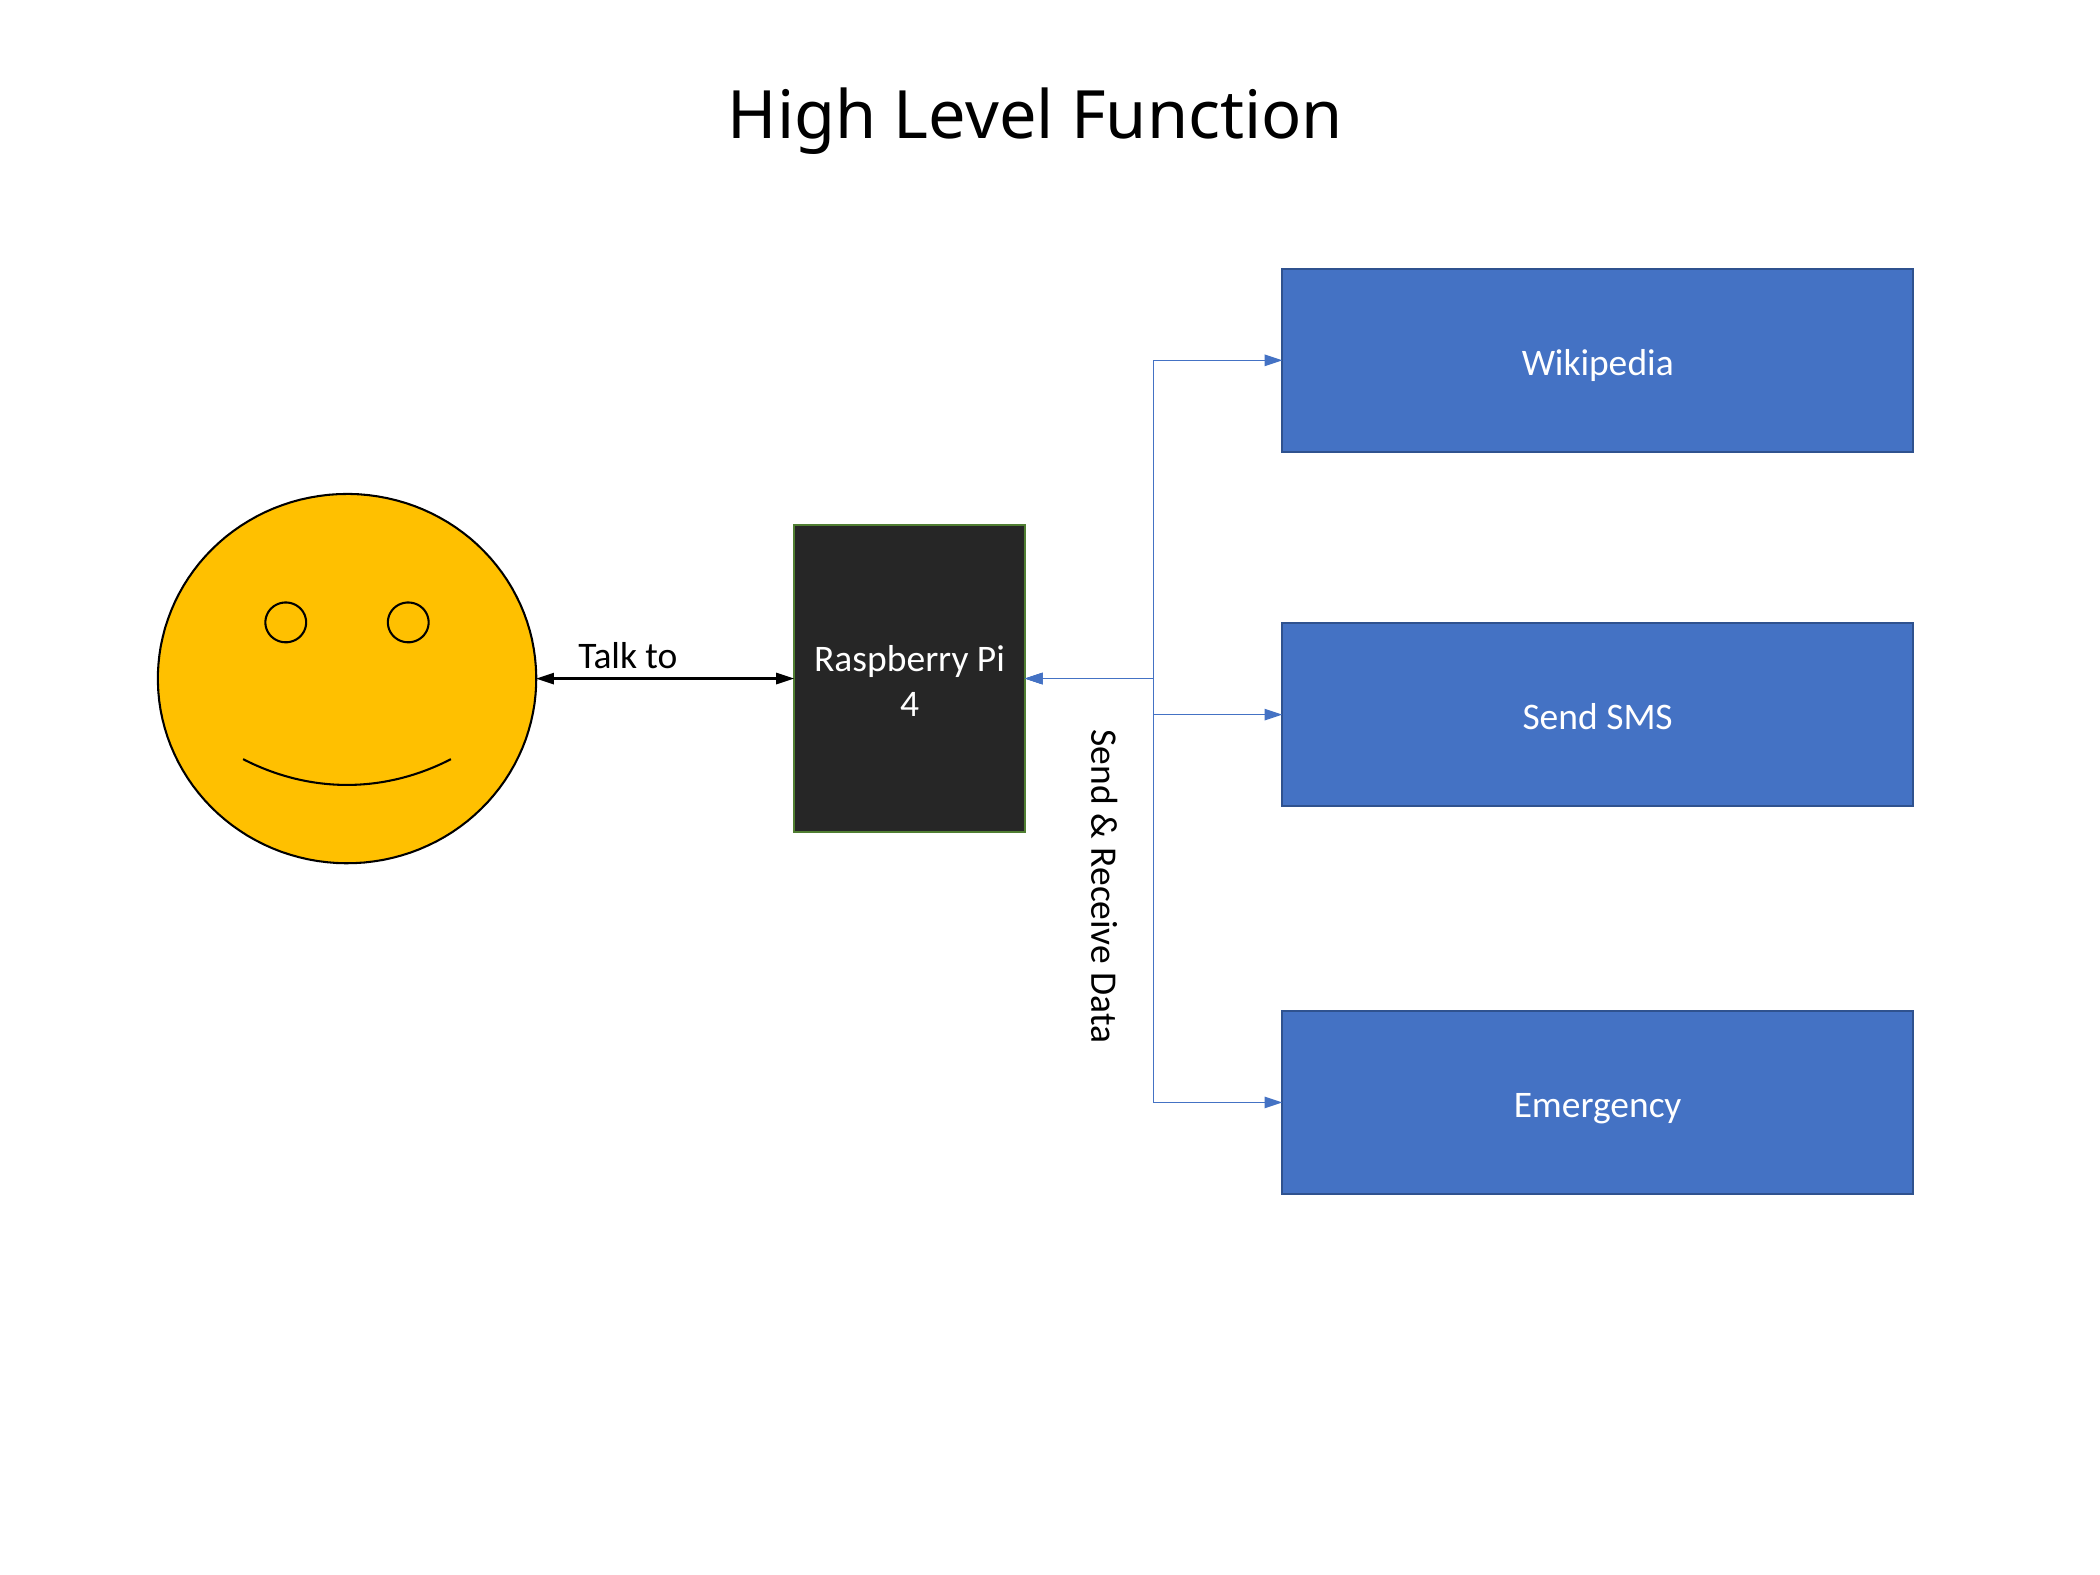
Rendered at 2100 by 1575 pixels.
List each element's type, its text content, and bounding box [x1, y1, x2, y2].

text_box Emergency [1282, 1011, 1913, 1194]
text_box Send & Receive Data [1075, 714, 1137, 1089]
text_box High Level Function [503, 64, 1569, 160]
text_box Raspberry Pi 4 [794, 525, 1025, 832]
text_box Send SMS [1282, 623, 1913, 806]
text_box Wikipedia [1282, 269, 1913, 452]
text_box Talk to [563, 623, 768, 684]
text_box [157, 493, 537, 864]
